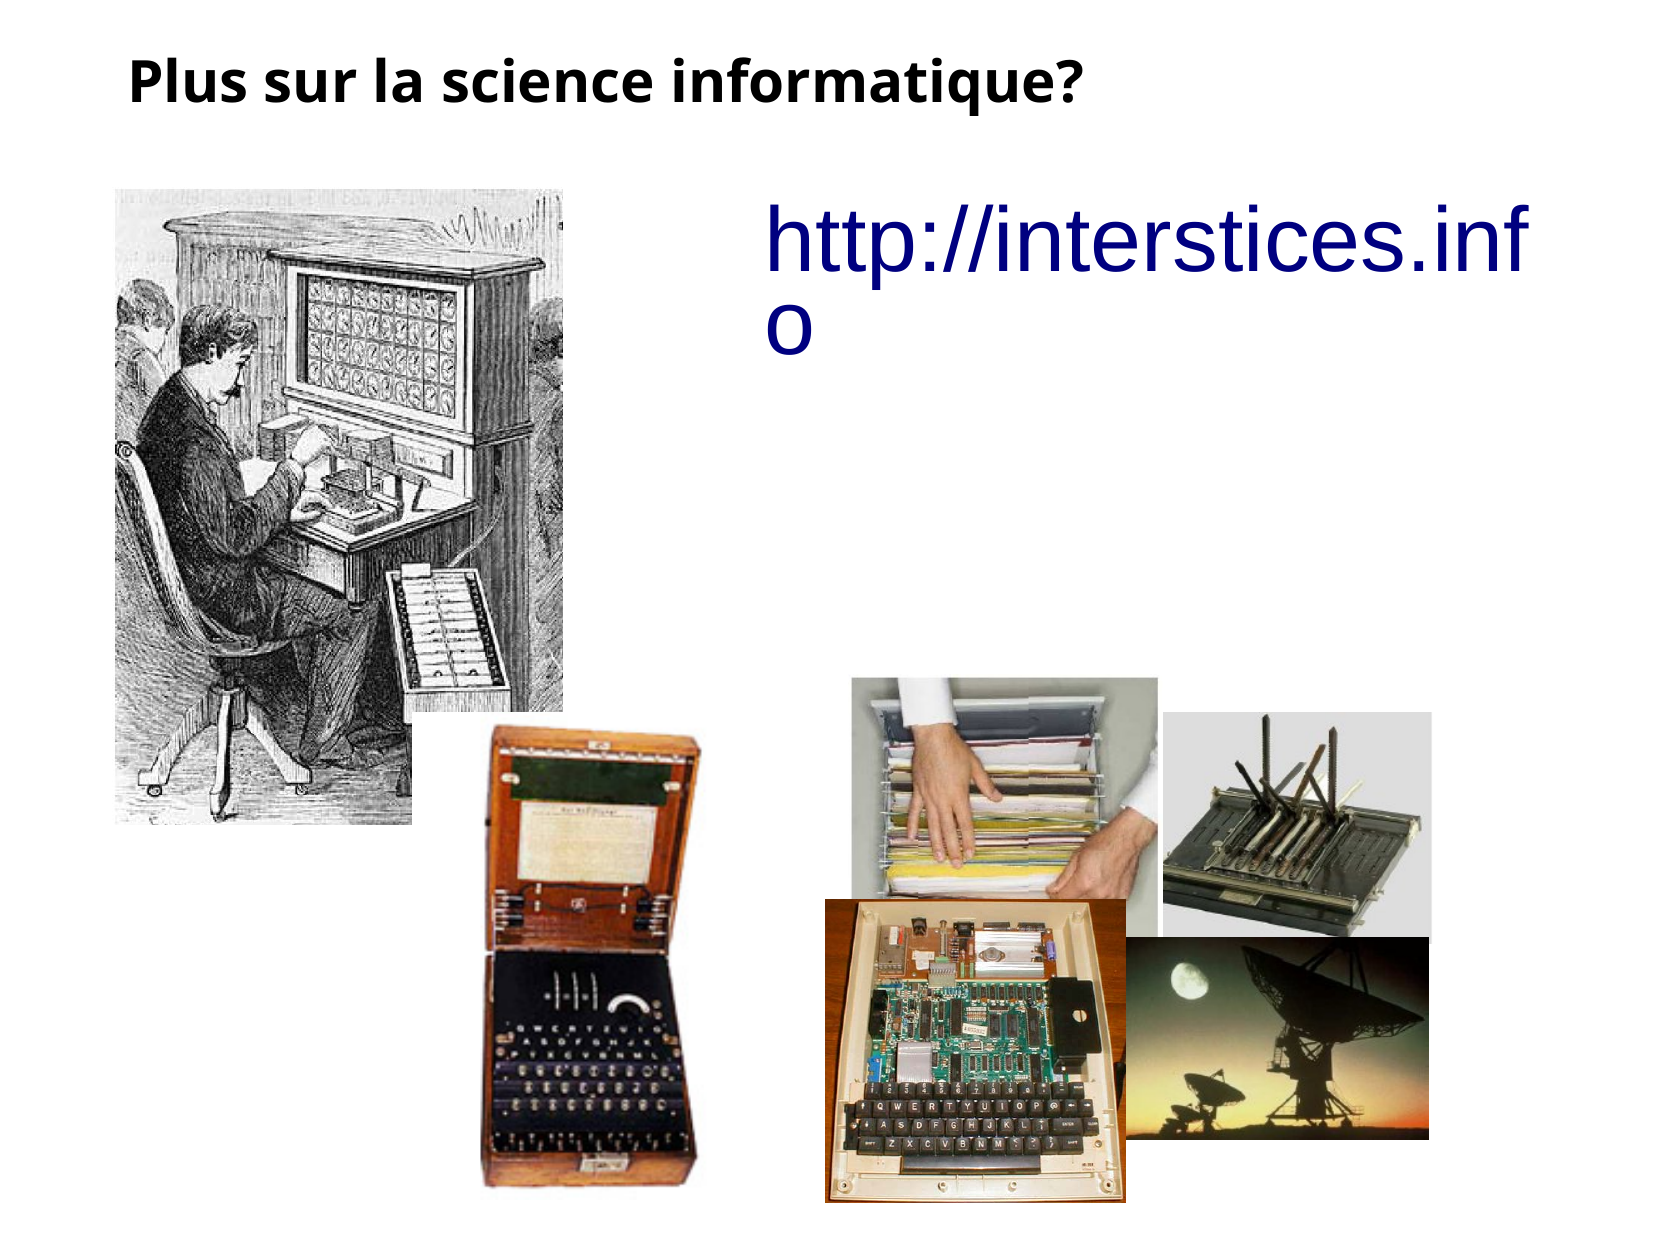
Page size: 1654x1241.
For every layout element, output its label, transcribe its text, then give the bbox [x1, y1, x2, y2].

picture [825, 674, 1433, 1203]
text_box Plus sur la science informatique? [112, 33, 1576, 124]
picture [112, 187, 758, 1201]
text_box http://interstices.info [750, 181, 1579, 376]
